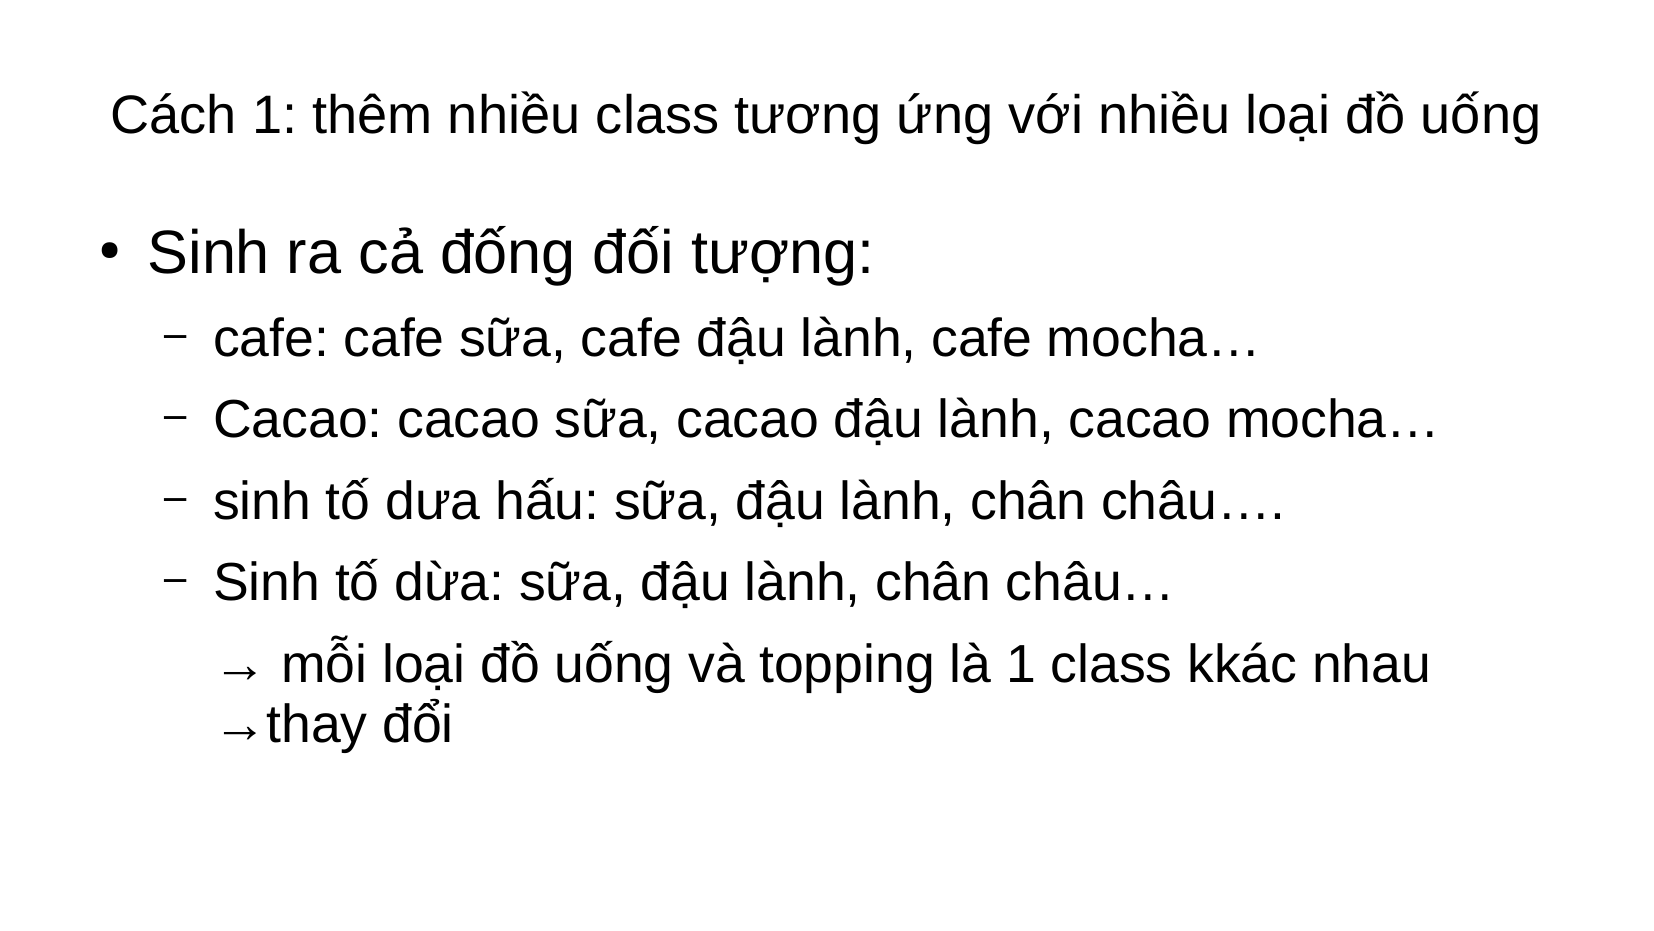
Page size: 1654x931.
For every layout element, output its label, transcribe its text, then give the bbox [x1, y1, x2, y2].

list Sinh ra cả đống đối tượng: cafe: cafe sữa, cafe đậu lành, cafe mocha… Cacao: cacao sữa, cacao đậu lành, cacao mocha… sinh tố dưa hấu: sữa, đậu lành, chân châu…. Sinh tố dừa: sữa, đậu lành, chân châu… → mỗi loại đồ uống và topping là 1 class kkác nhau →thay đổi [82, 217, 1571, 758]
title Cách 1: thêm nhiều class tương ứng với nhiều loại đồ uống [82, 37, 1571, 193]
